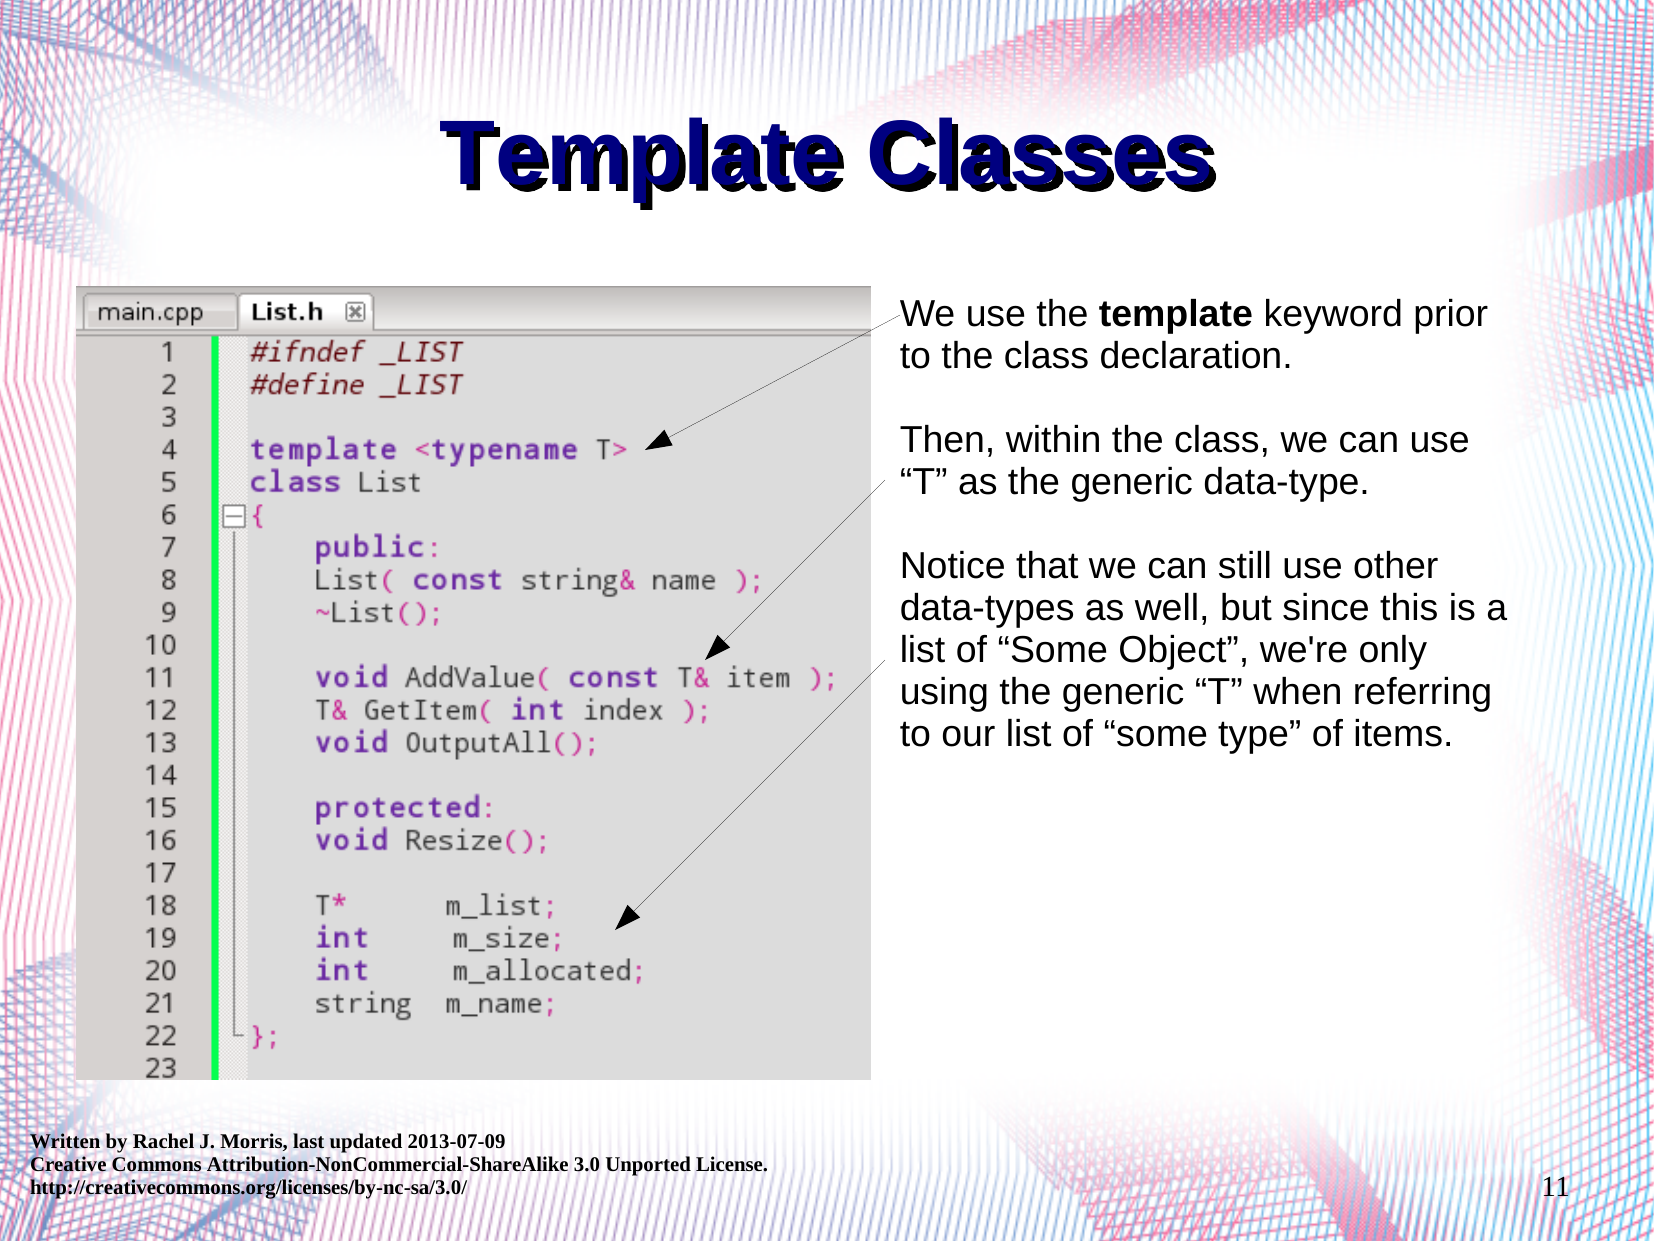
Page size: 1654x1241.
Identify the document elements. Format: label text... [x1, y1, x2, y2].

title Template Classes [82, 49, 1571, 257]
picture [0, 0, 1654, 1241]
text_box We use the template keyword prior to the class declaration. Then, within the class, we can use “T” as the generic data-type. Notice that we can still use other data-types as well, but since this is a list of “Some Object”, we're only using the generic “T” when referring to our list of “some type” of items. [885, 285, 1531, 762]
